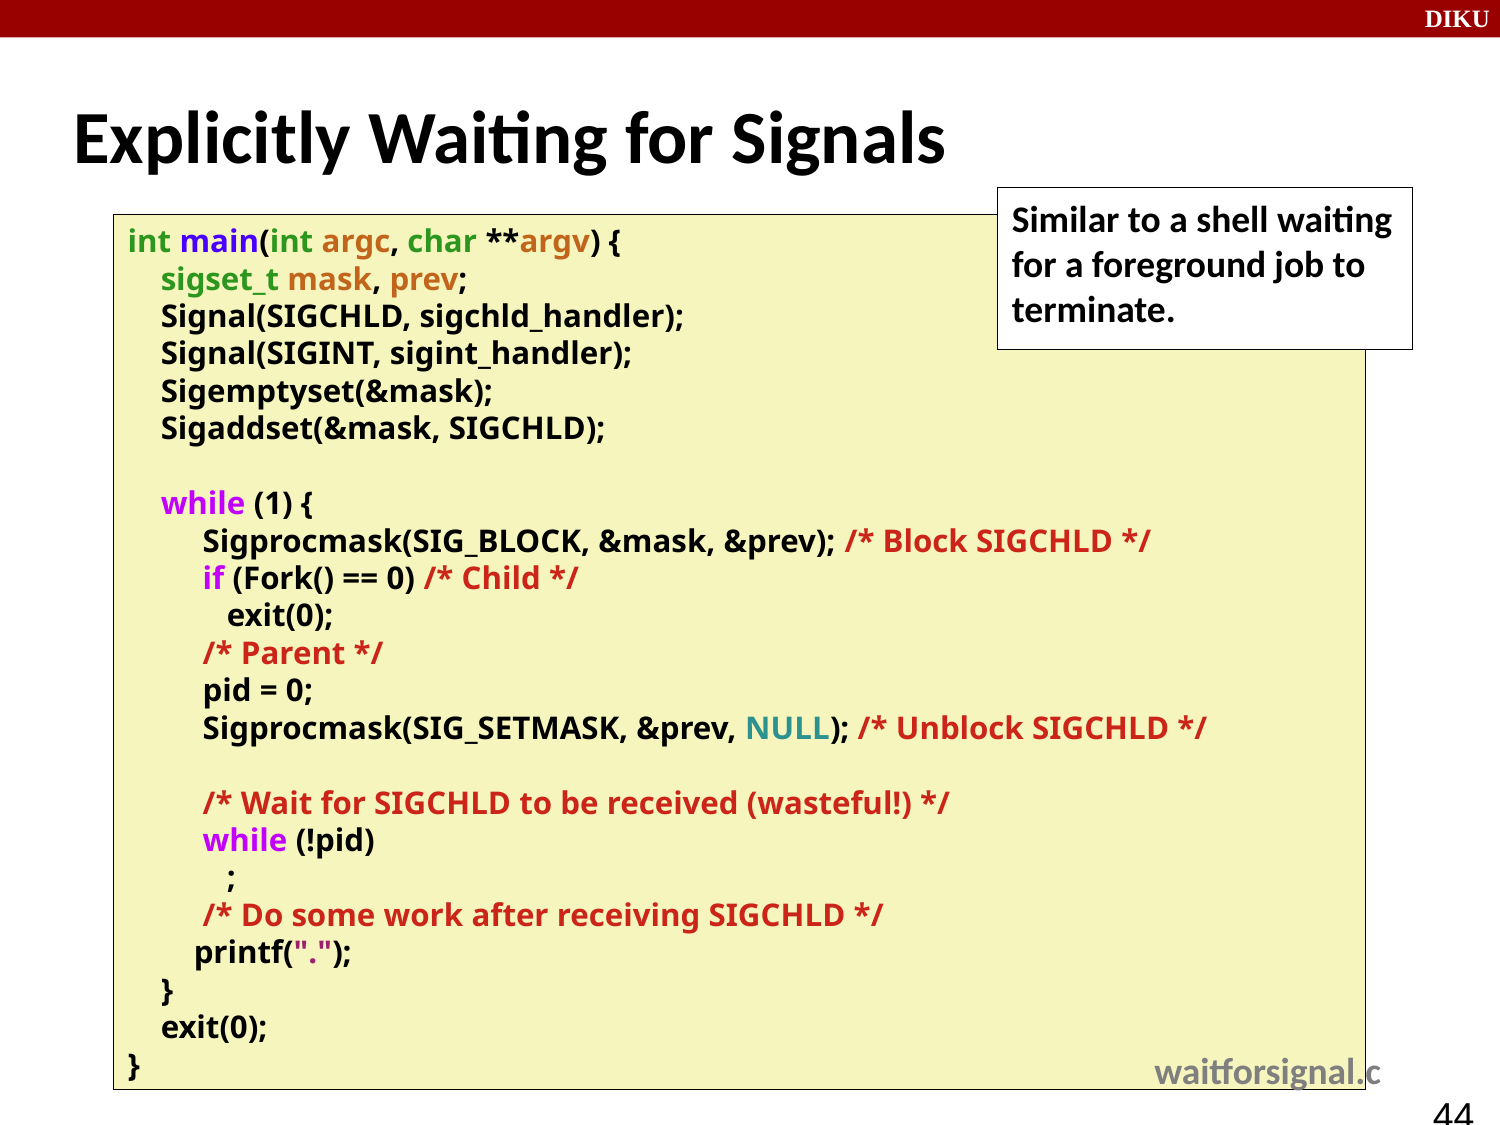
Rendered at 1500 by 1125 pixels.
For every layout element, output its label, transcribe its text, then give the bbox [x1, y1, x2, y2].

text_box Explicitly Waiting for Signals [58, 71, 1450, 197]
text_box Similar to a shell waiting for a foreground job to terminate. [997, 187, 1413, 350]
text_box waitforsignal.c [1139, 1039, 1397, 1100]
text_box int main(int argc, char **argv) { sigset_t mask, prev; Signal(SIGCHLD, sigchld_handler); Signal(SIGINT, sigint_handler); Sigemptyset(&mask); Sigaddset(&mask, SIGCHLD); while (1) { Sigprocmask(SIG_BLOCK, &mask, &prev); /* Block SIGCHLD */ if (Fork() == 0) /* Child */ exit(0); /* Parent */ pid = 0; Sigprocmask(SIG_SETMASK, &prev, NULL); /* Unblock SIGCHLD */ /* Wait for SIGCHLD to be received (wasteful!) */ while (!pid) ; /* Do some work after receiving SIGCHLD */ printf("."); } exit(0); } [113, 213, 1365, 1090]
